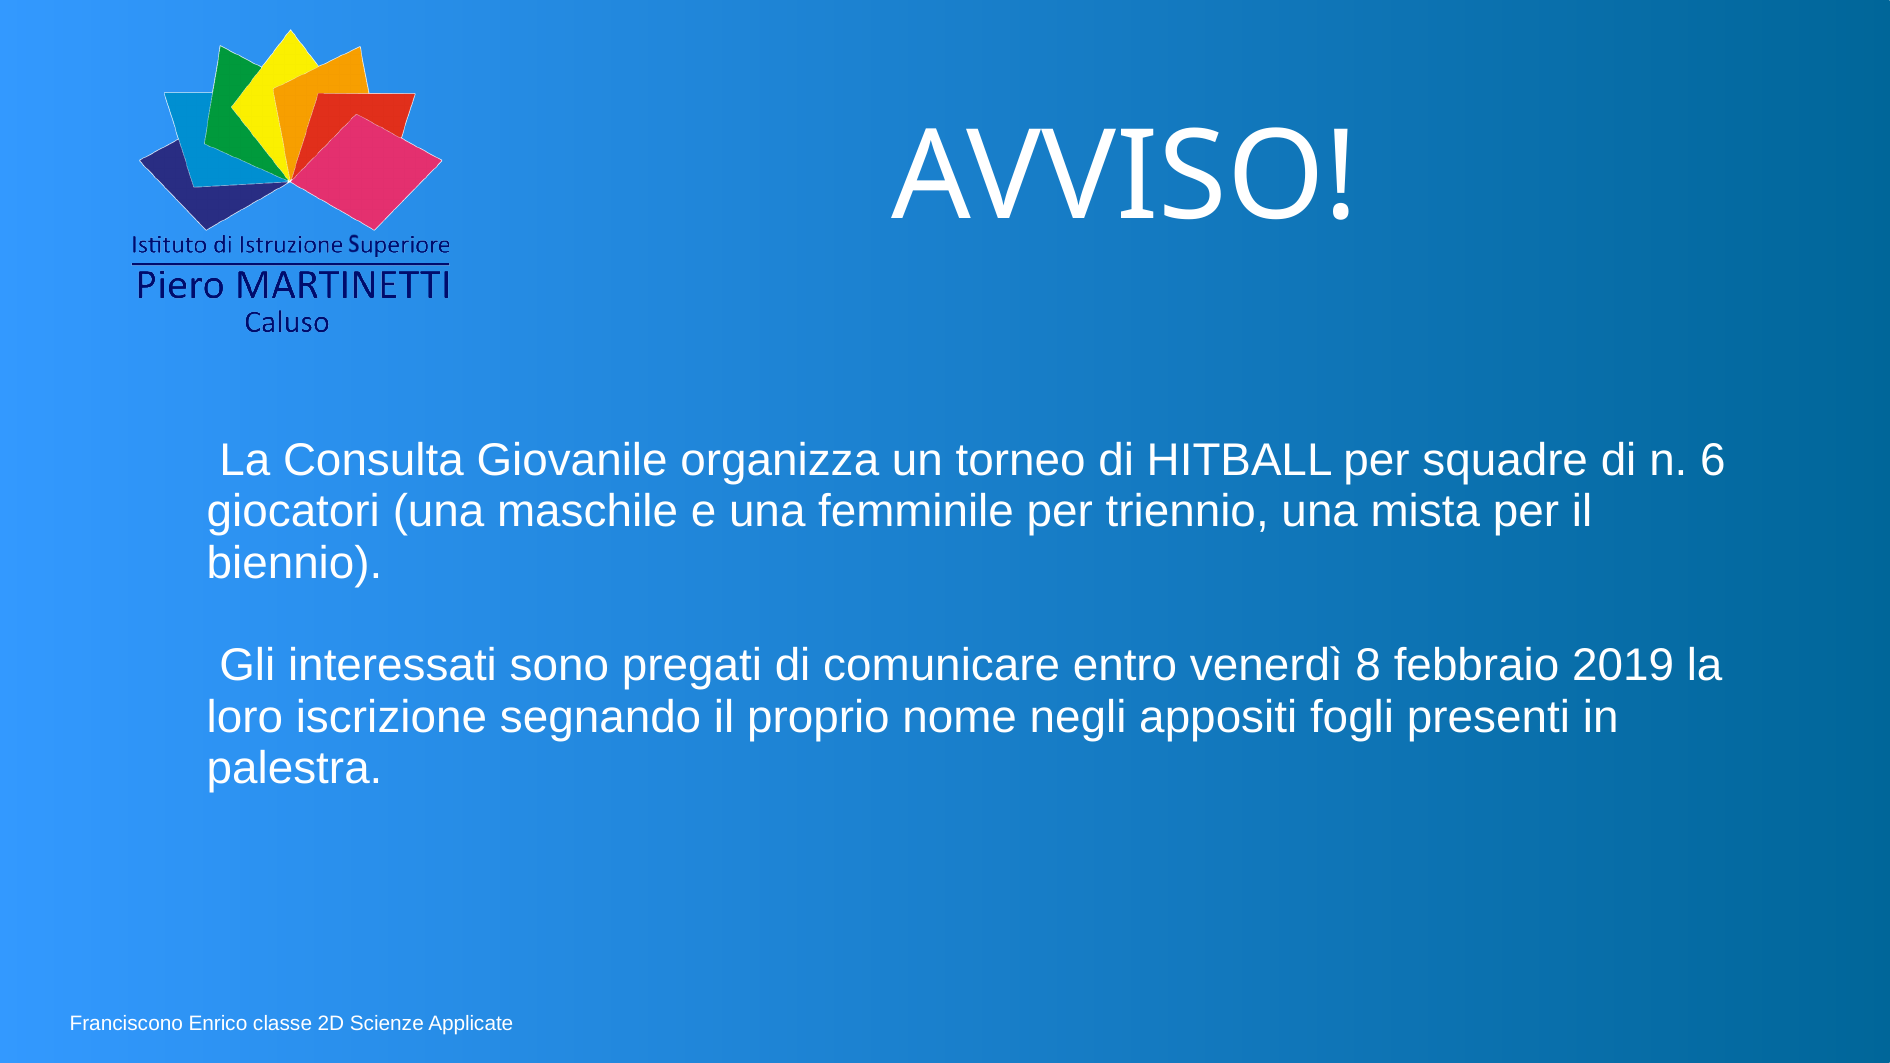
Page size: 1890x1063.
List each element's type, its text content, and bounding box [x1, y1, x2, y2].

text_box Franciscono Enrico classe 2D Scienze Applicate [54, 1004, 628, 1063]
text_box La Consulta Giovanile organizza un torneo di HITBALL per squadre di n. 6 giocatori (una maschile e una femminile per triennio, una mista per il biennio). Gli interessati sono pregati di comunicare entro venerdì 8 febbraio 2019 la loro iscrizione segnando il proprio nome negli appositi fogli presenti in palestra. [191, 426, 1756, 1031]
picture [0, 23, 591, 355]
text_box AVVISO! [475, 77, 1775, 237]
